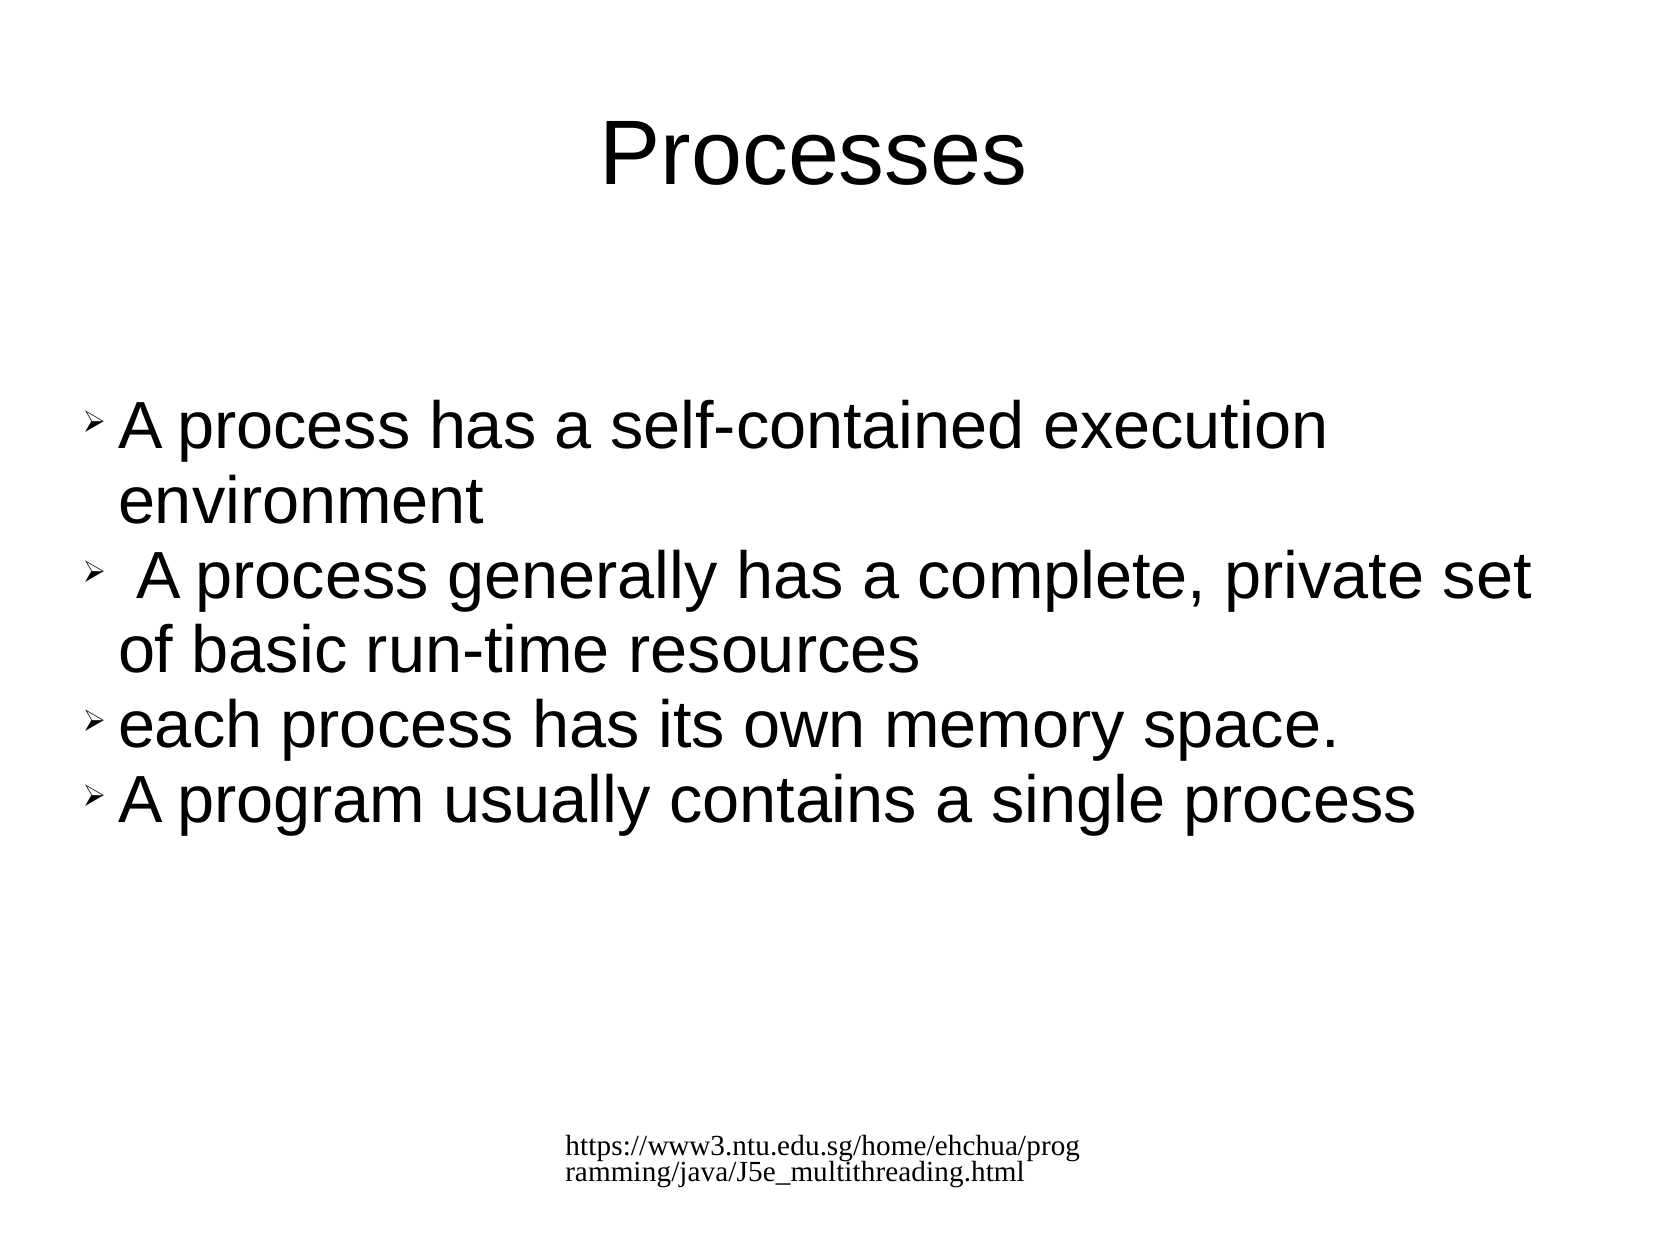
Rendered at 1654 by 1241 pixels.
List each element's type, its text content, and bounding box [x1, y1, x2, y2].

title Processes [82, 49, 1571, 257]
subtitle A process has a self-contained execution environment A process generally has a complete, private set of basic run-time resources each process has its own memory space. A program usually contains a single process [82, 290, 1571, 1010]
